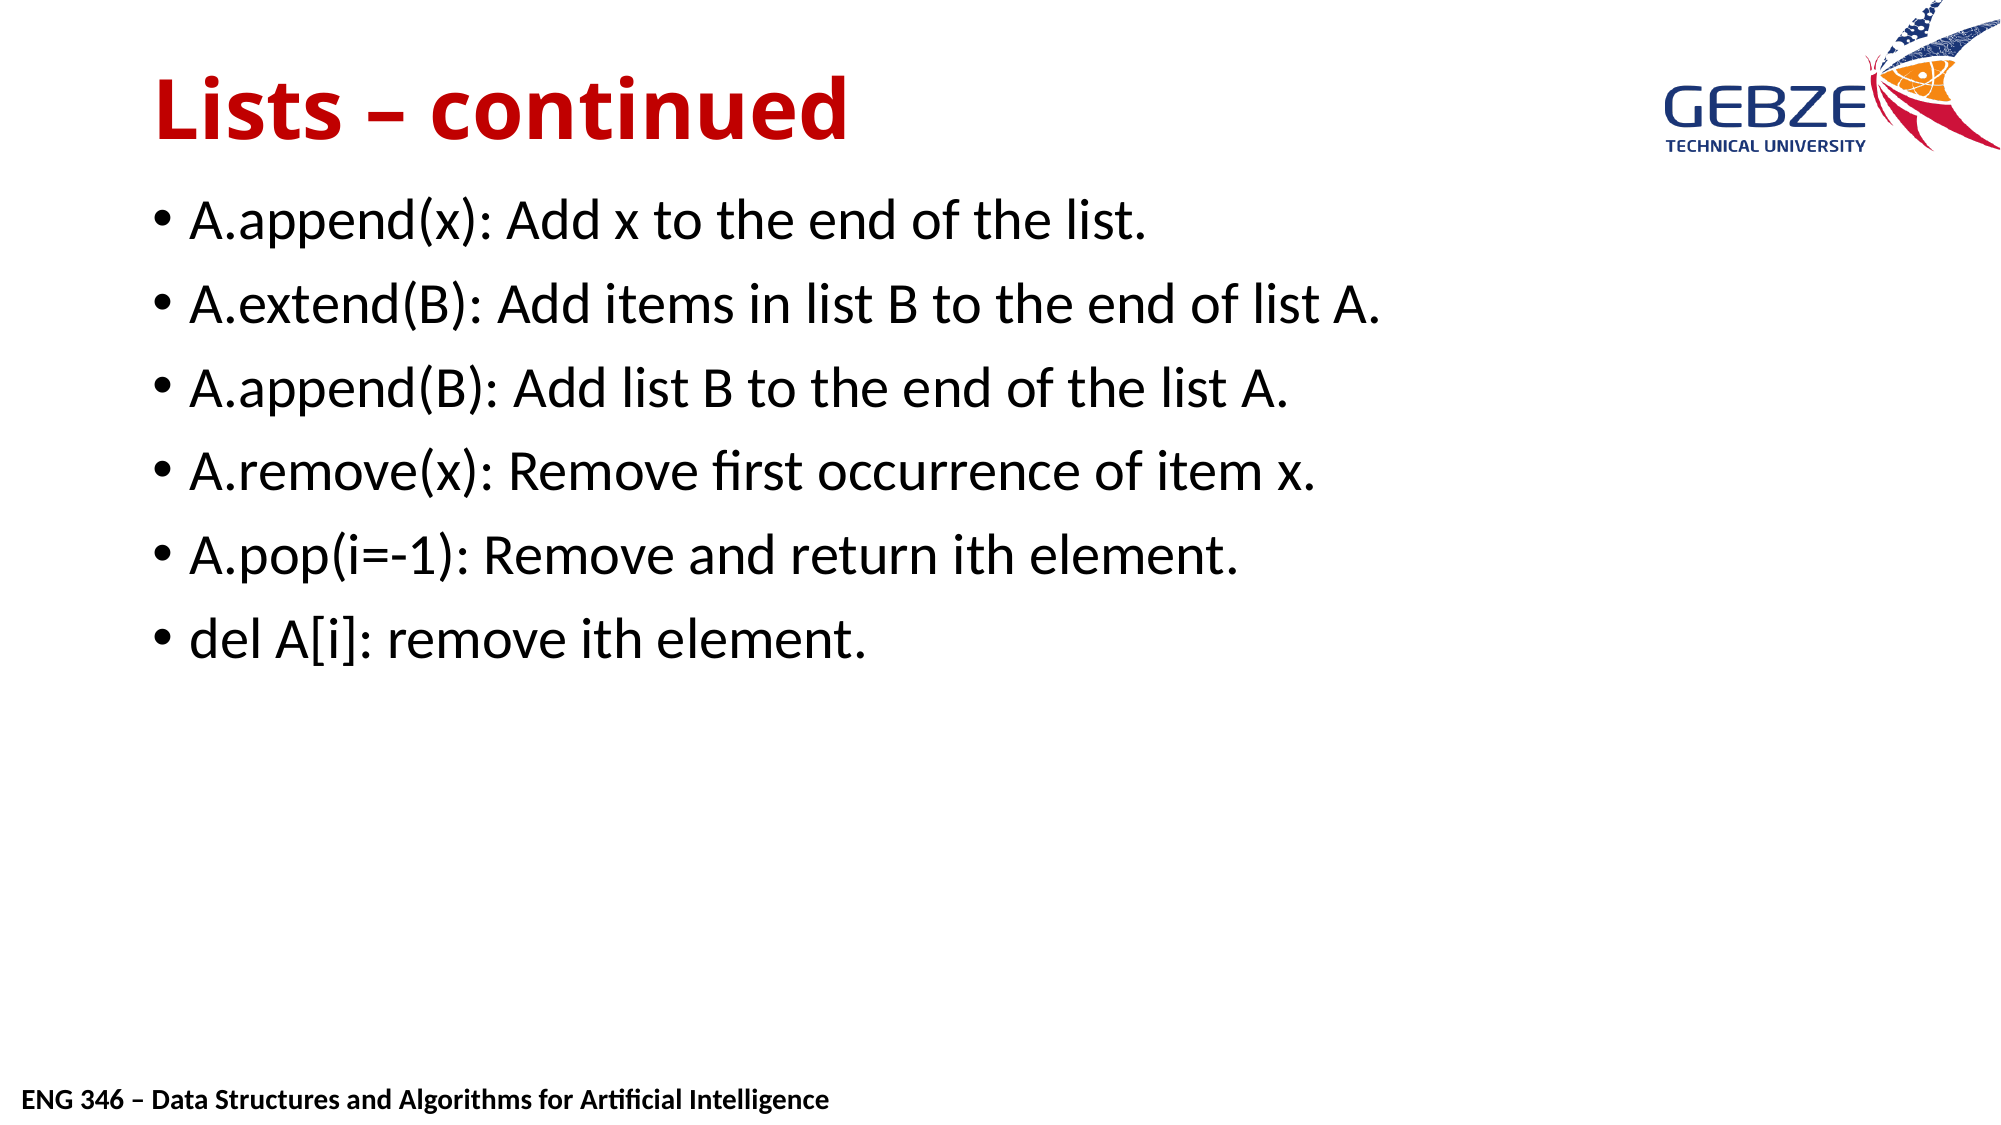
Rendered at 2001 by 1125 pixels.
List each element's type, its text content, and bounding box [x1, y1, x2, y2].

list A.append(x): Add x to the end of the list. A.extend(B): Add items in list B to the end of list A. A.append(B): Add list B to the end of the list A. A.remove(x): Remove first occurrence of item x. A.pop(i=-1): Remove and return ith element. del A[i]: remove ith element. [137, 181, 1863, 1014]
title Lists – continued [137, 59, 1863, 166]
picture [1665, 0, 2001, 152]
